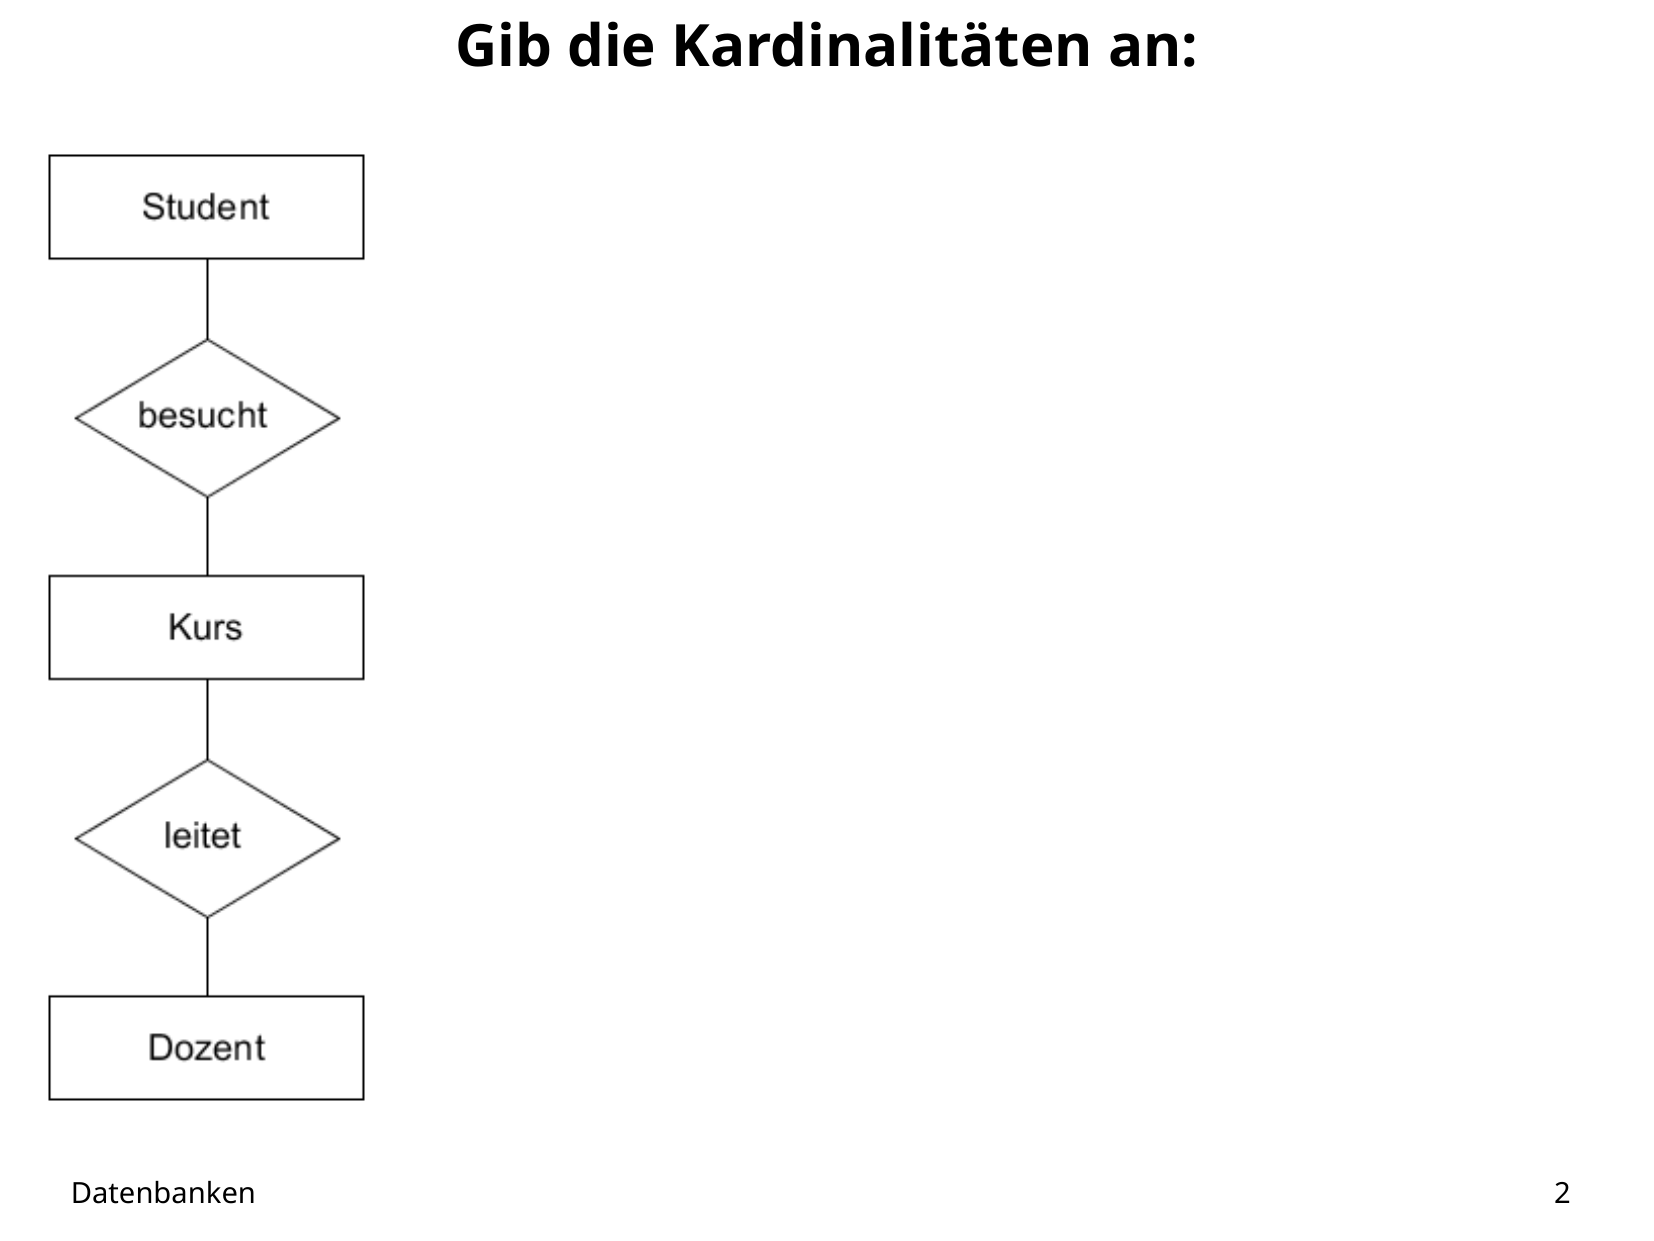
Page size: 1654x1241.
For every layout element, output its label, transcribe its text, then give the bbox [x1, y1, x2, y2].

picture [47, 153, 367, 1103]
title Gib die Kardinalitäten an: [0, 5, 1654, 83]
